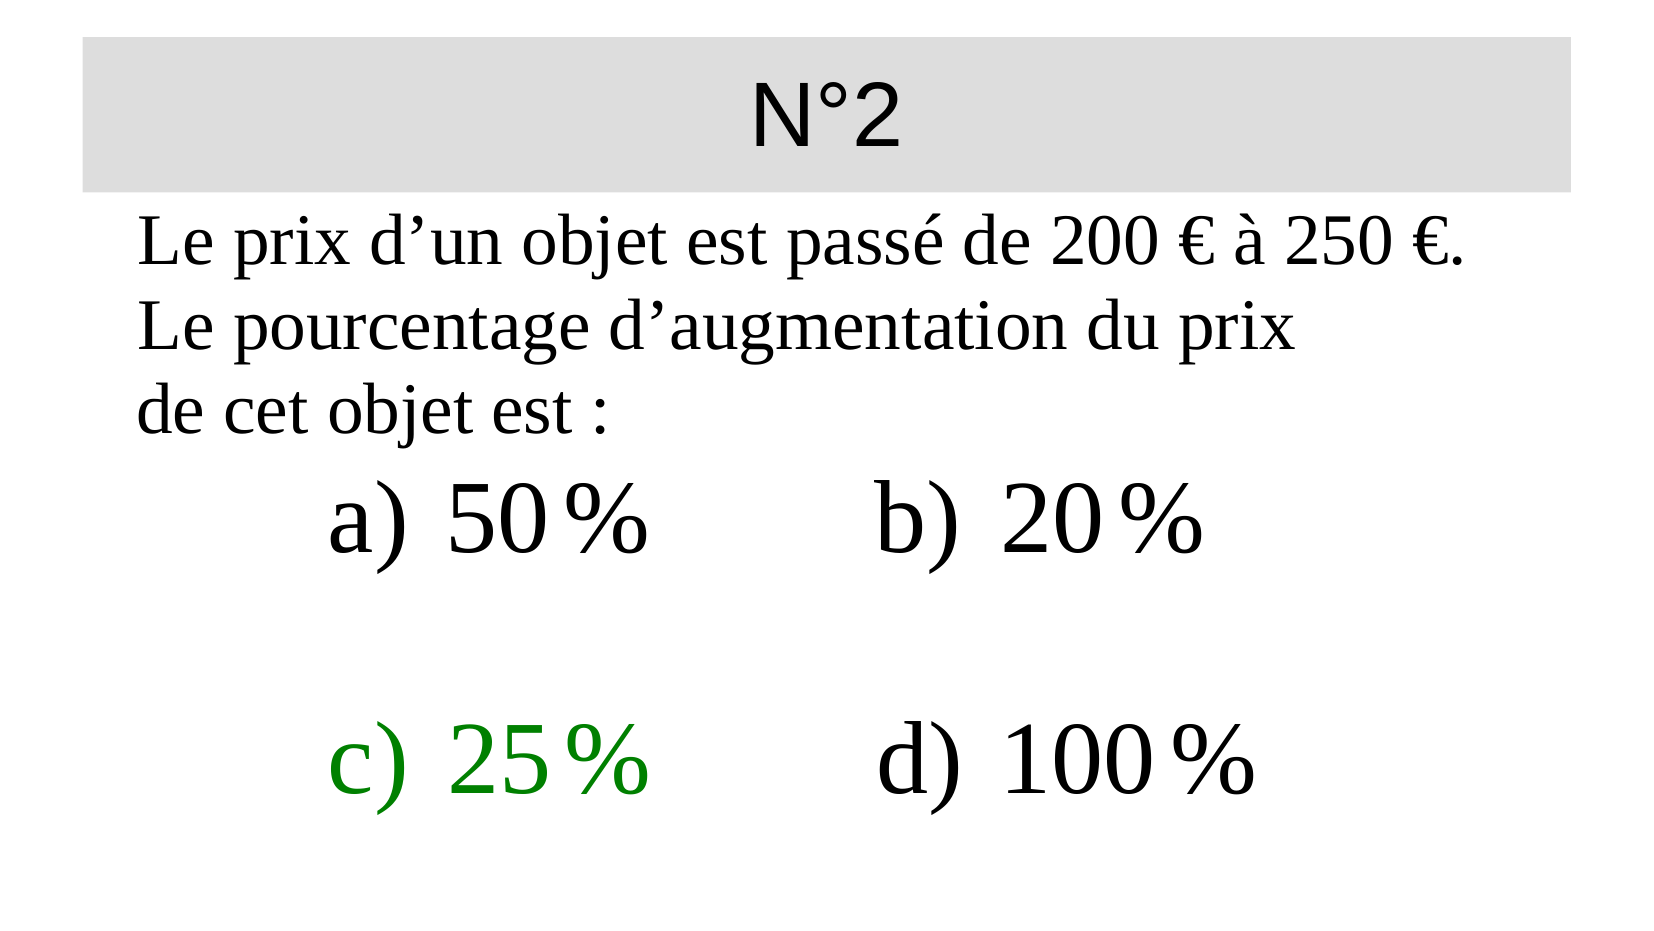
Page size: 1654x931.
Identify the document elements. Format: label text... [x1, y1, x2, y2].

chart [320, 460, 1264, 816]
title N°2 [82, 37, 1571, 193]
chart [129, 200, 1480, 450]
